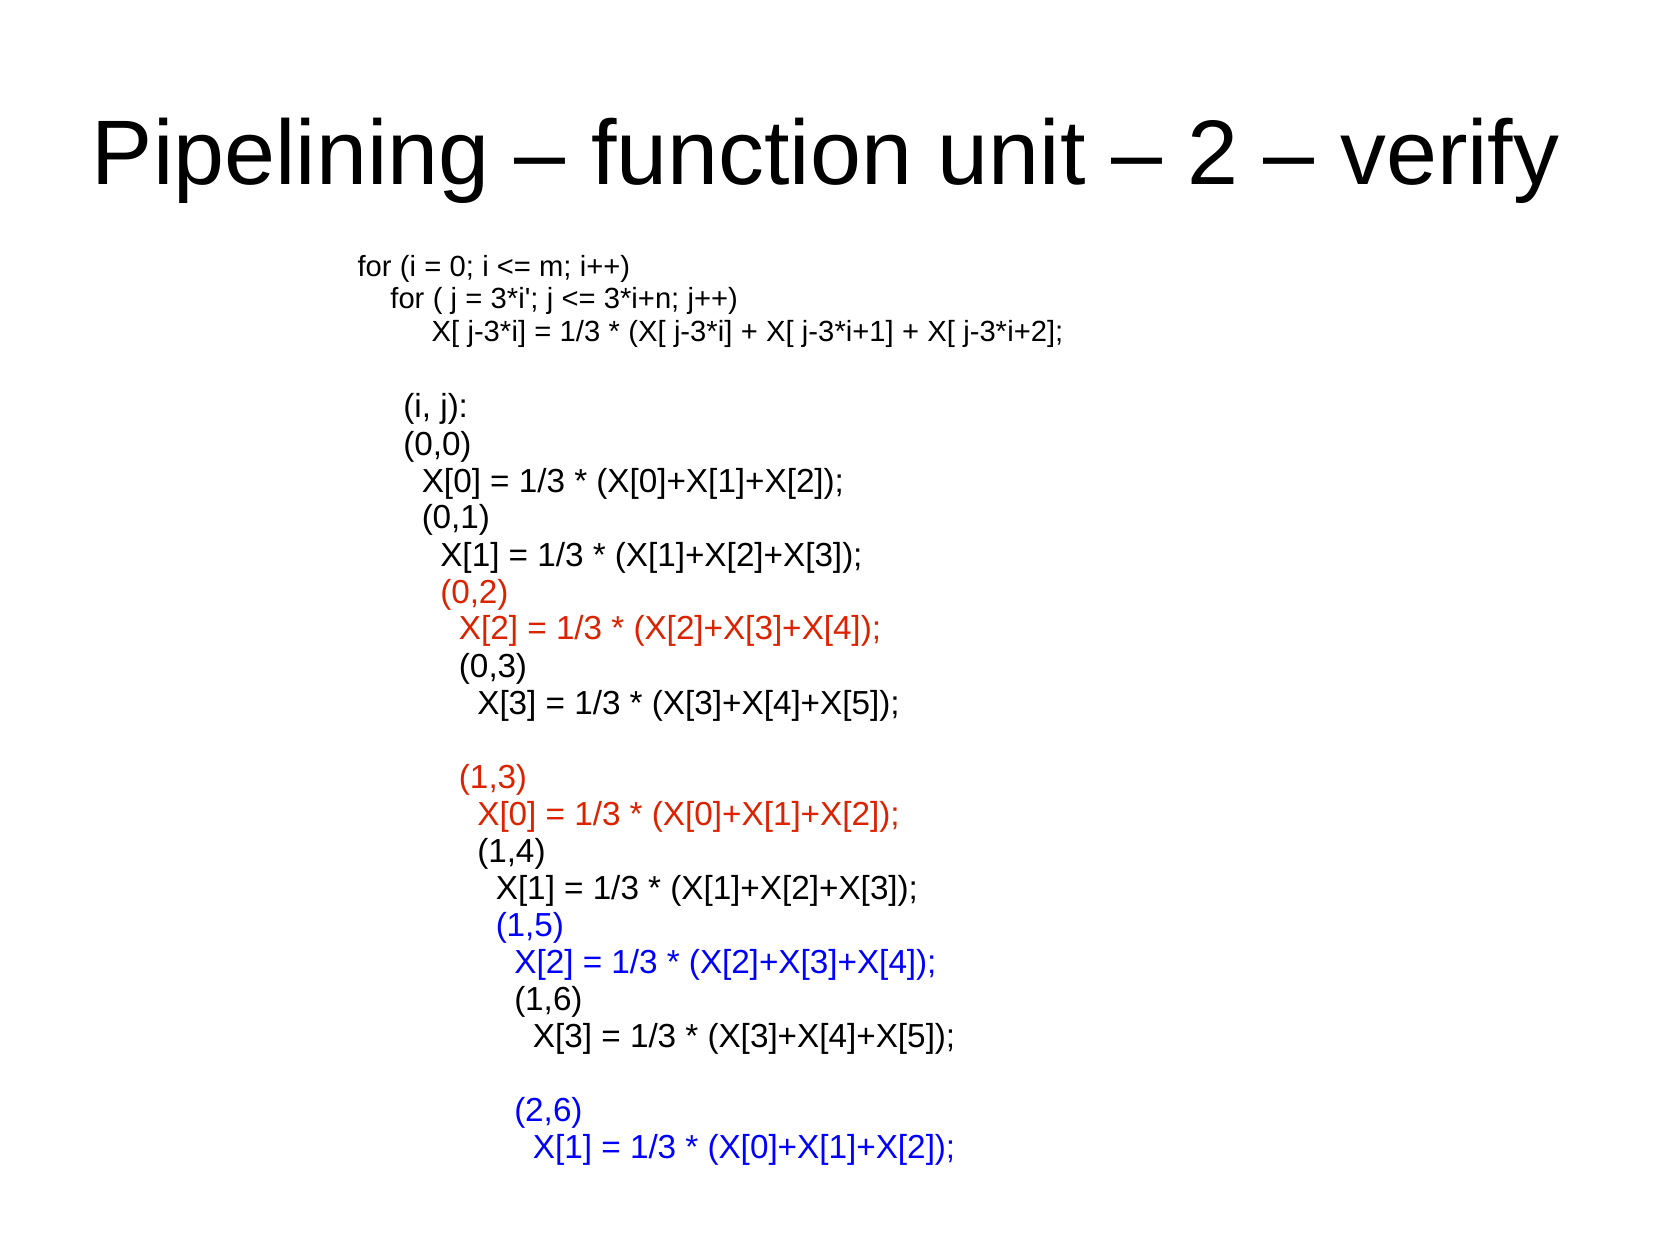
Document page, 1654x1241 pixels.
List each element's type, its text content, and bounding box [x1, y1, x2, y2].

text_box for (i = 0; i <= m; i++) for ( j = 3*i'; j <= 3*i+n; j++) X[ j-3*i] = 1/3 * (X[ j-3*i] + X[ j-3*i+1] + X[ j-3*i+2]; [342, 242, 1177, 378]
title Pipelining – function unit – 2 – verify [82, 49, 1571, 257]
text_box (i, j): (0,0) X[0] = 1/3 * (X[0]+X[1]+X[2]); (0,1) X[1] = 1/3 * (X[1]+X[2]+X[3]); (0,2) X[2] = 1/3 * (X[2]+X[3]+X[4]); (0,3) X[3] = 1/3 * (X[3]+X[4]+X[5]); (1,3) X[0] = 1/3 * (X[0]+X[1]+X[2]); (1,4) X[1] = 1/3 * (X[1]+X[2]+X[3]); (1,5) X[2] = 1/3 * (X[2]+X[3]+X[4]); (1,6) X[3] = 1/3 * (X[3]+X[4]+X[5]); (2,6) X[1] = 1/3 * (X[0]+X[1]+X[2]); [388, 380, 1456, 1173]
